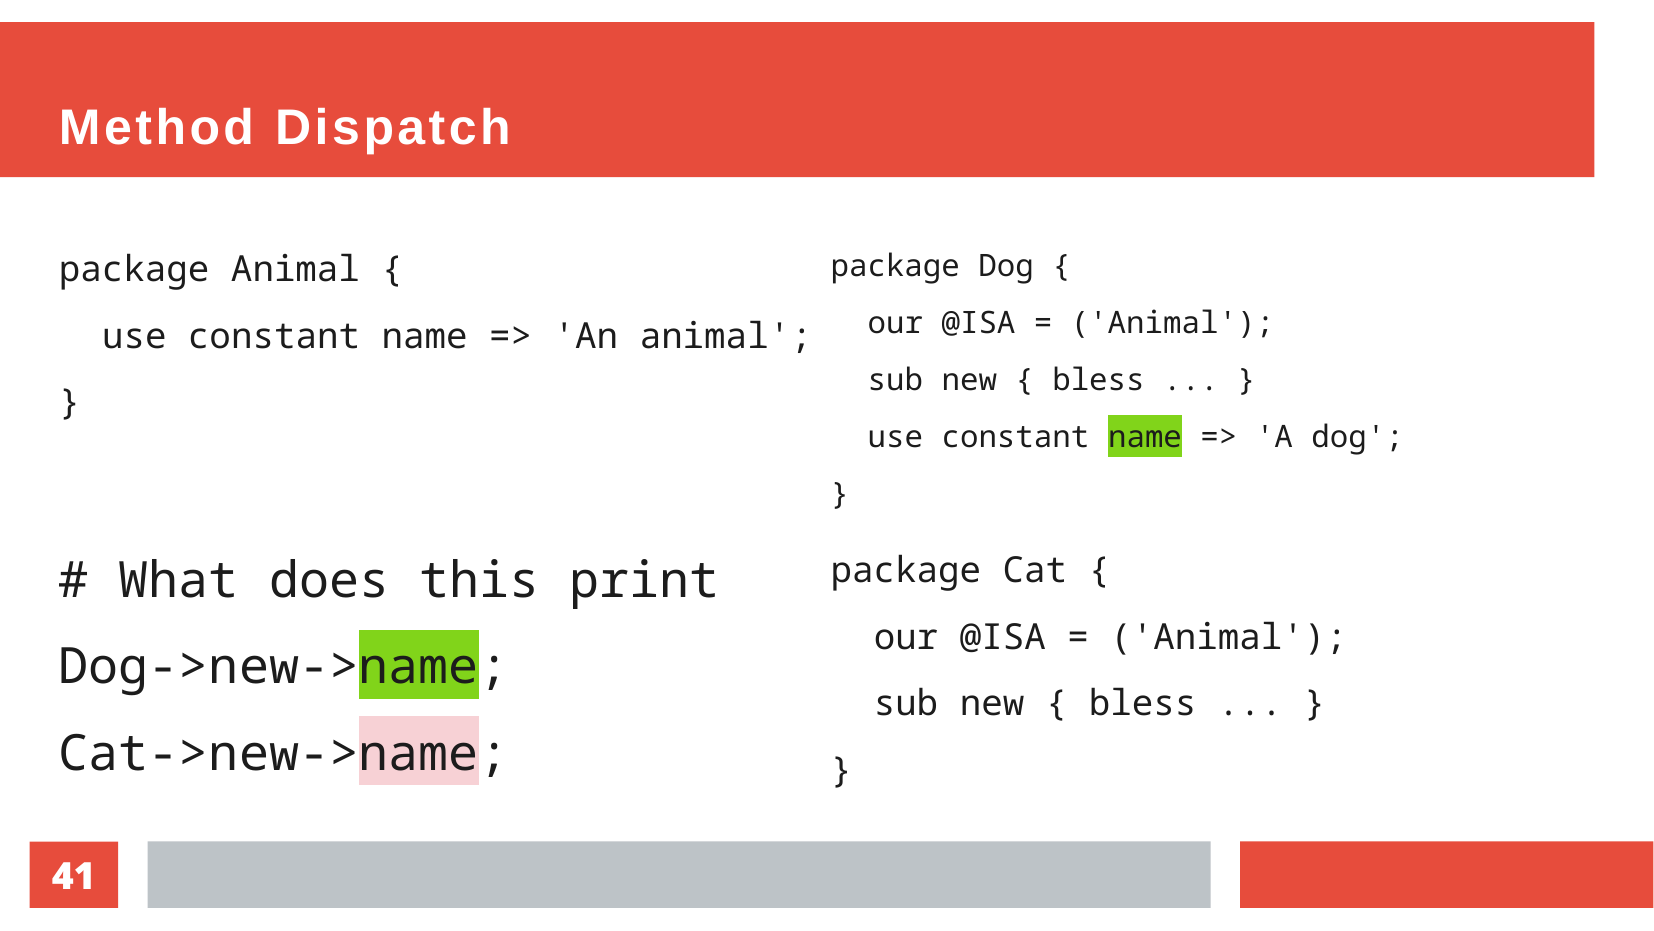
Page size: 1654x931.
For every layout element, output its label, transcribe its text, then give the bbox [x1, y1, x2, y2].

title Method Dispatch [59, 44, 1595, 156]
list package Cat { our @ISA = ('Animal'); sub new { bless ... } } [830, 544, 1566, 819]
list package Dog { our @ISA = ('Animal'); sub new { bless ... } use constant name => 'A dog'; } [830, 243, 1566, 519]
list # What does this print Dog->new->name; Cat->new->name; [59, 544, 794, 819]
list package Animal { use constant name => 'An animal'; } [59, 243, 823, 519]
